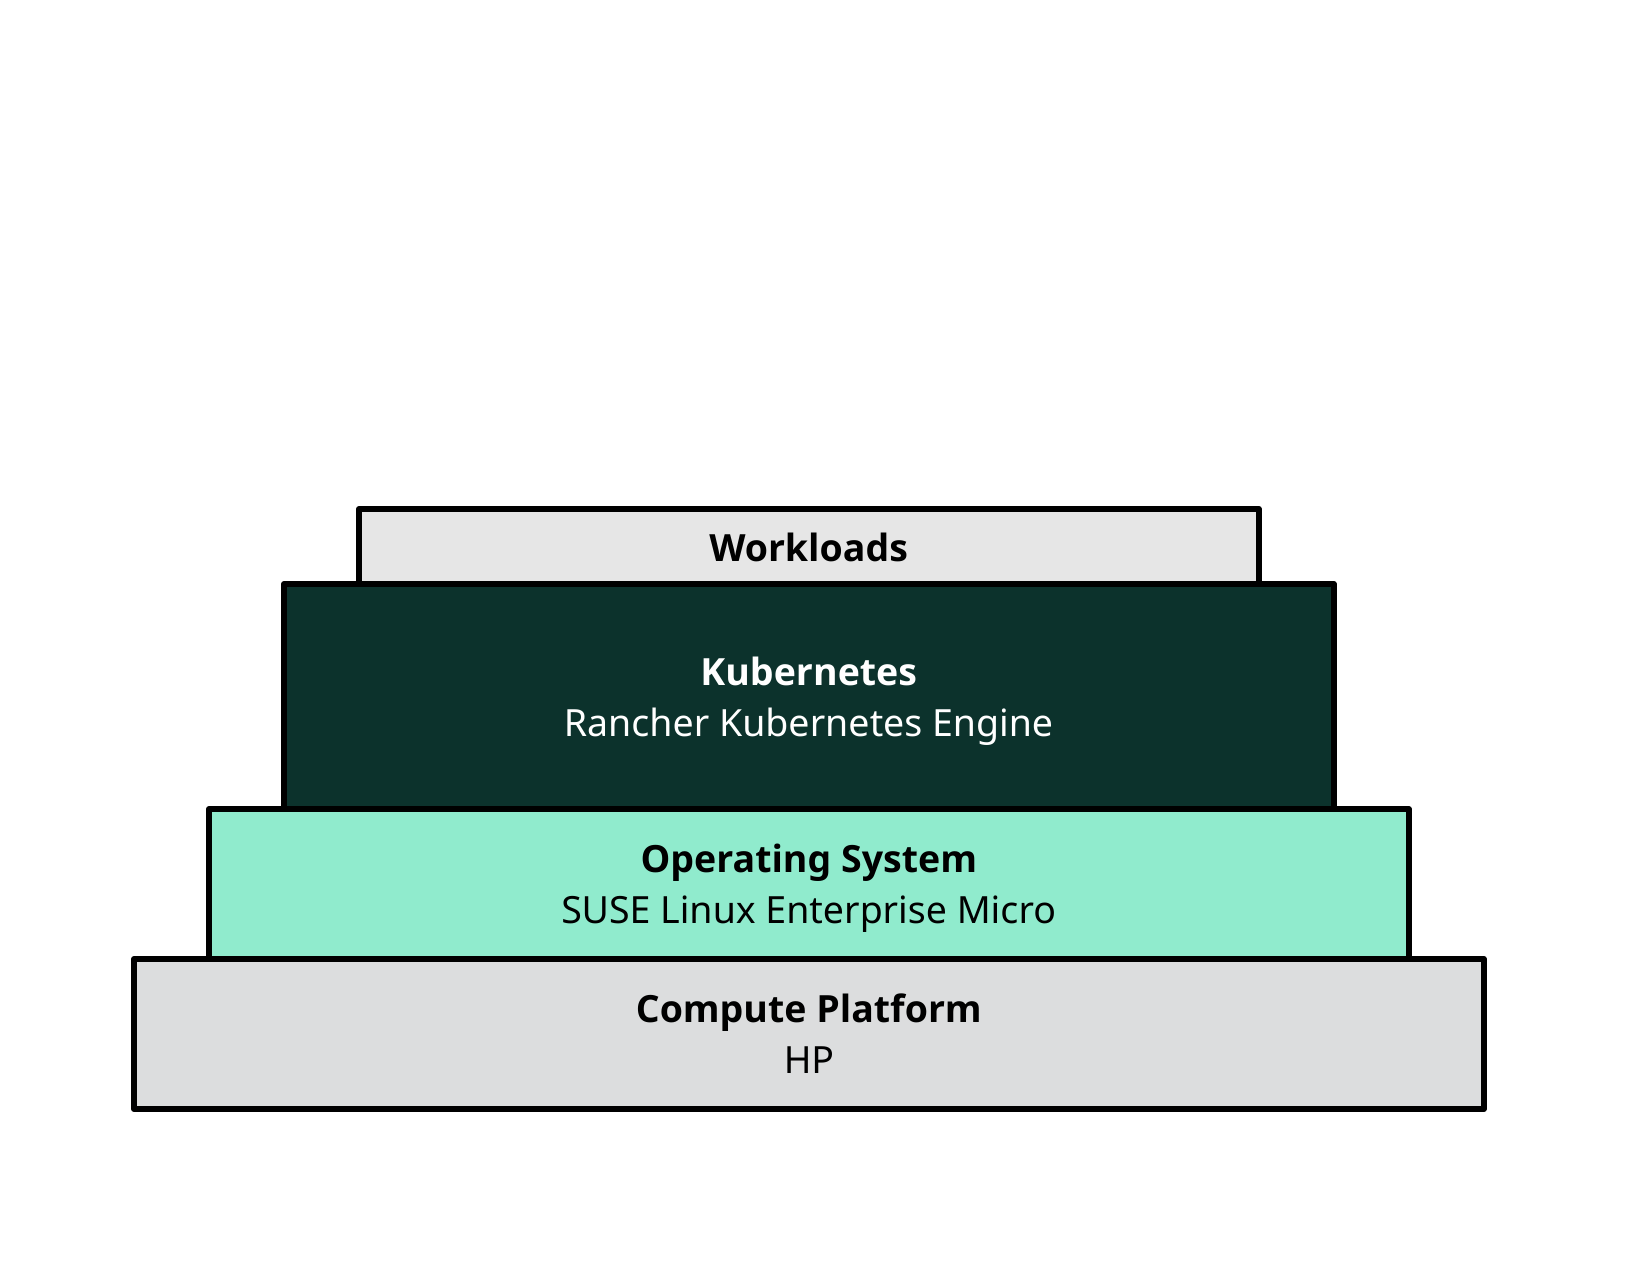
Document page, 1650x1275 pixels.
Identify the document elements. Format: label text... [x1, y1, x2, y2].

text_box Workloads [358, 508, 1259, 584]
text_box Kubernetes Rancher Kubernetes Engine [283, 583, 1334, 809]
text_box Compute Platform HP [133, 958, 1484, 1109]
text_box Operating System SUSE Linux Enterprise Micro [208, 809, 1409, 960]
